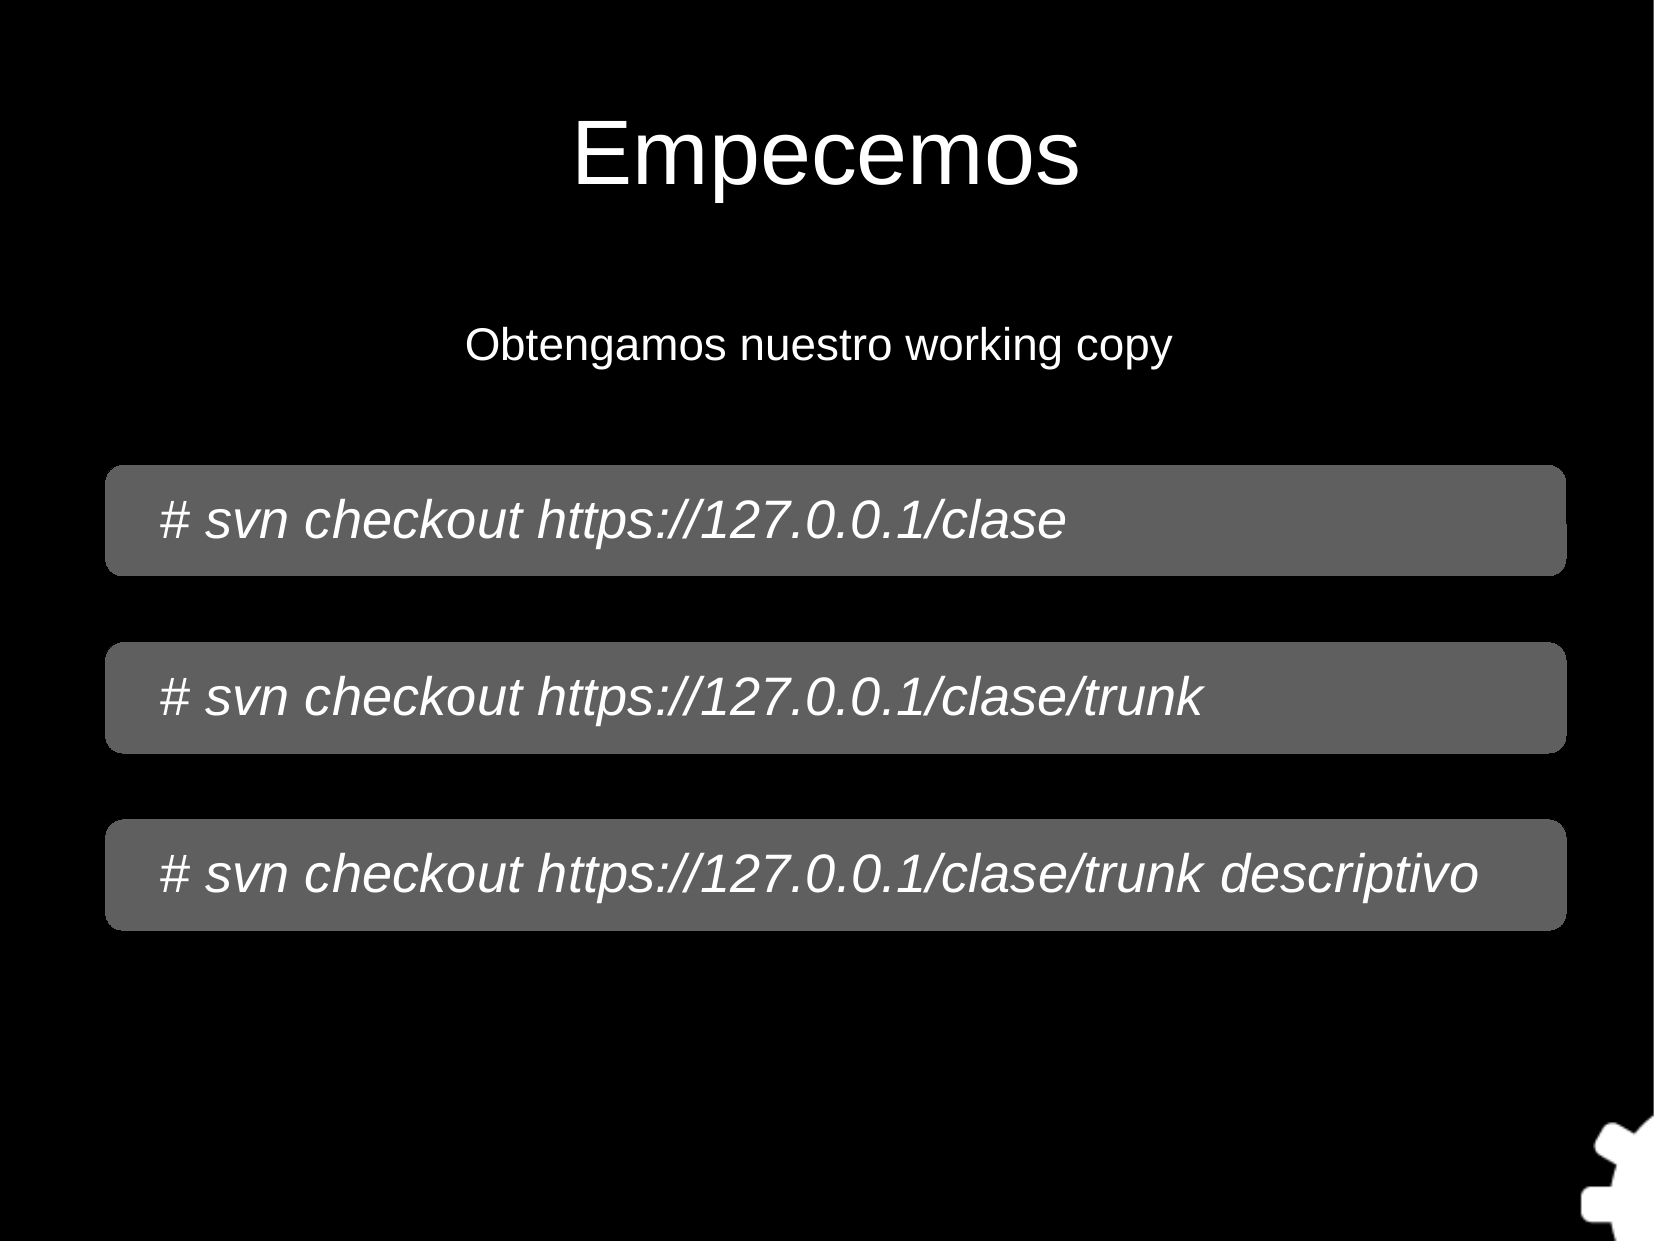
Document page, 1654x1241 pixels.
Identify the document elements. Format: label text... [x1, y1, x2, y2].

text_box # svn checkout https://127.0.0.1/clase/trunk descriptivo [145, 836, 1528, 912]
text_box [104, 464, 1568, 577]
title Empecemos [82, 49, 1571, 257]
text_box Obtengamos nuestro working copy [450, 311, 1188, 378]
picture [0, 0, 1654, 1241]
text_box # svn checkout https://127.0.0.1/clase [145, 482, 1343, 558]
text_box [104, 818, 1568, 932]
text_box # svn checkout https://127.0.0.1/clase/trunk [145, 659, 1343, 735]
text_box [104, 641, 1568, 755]
